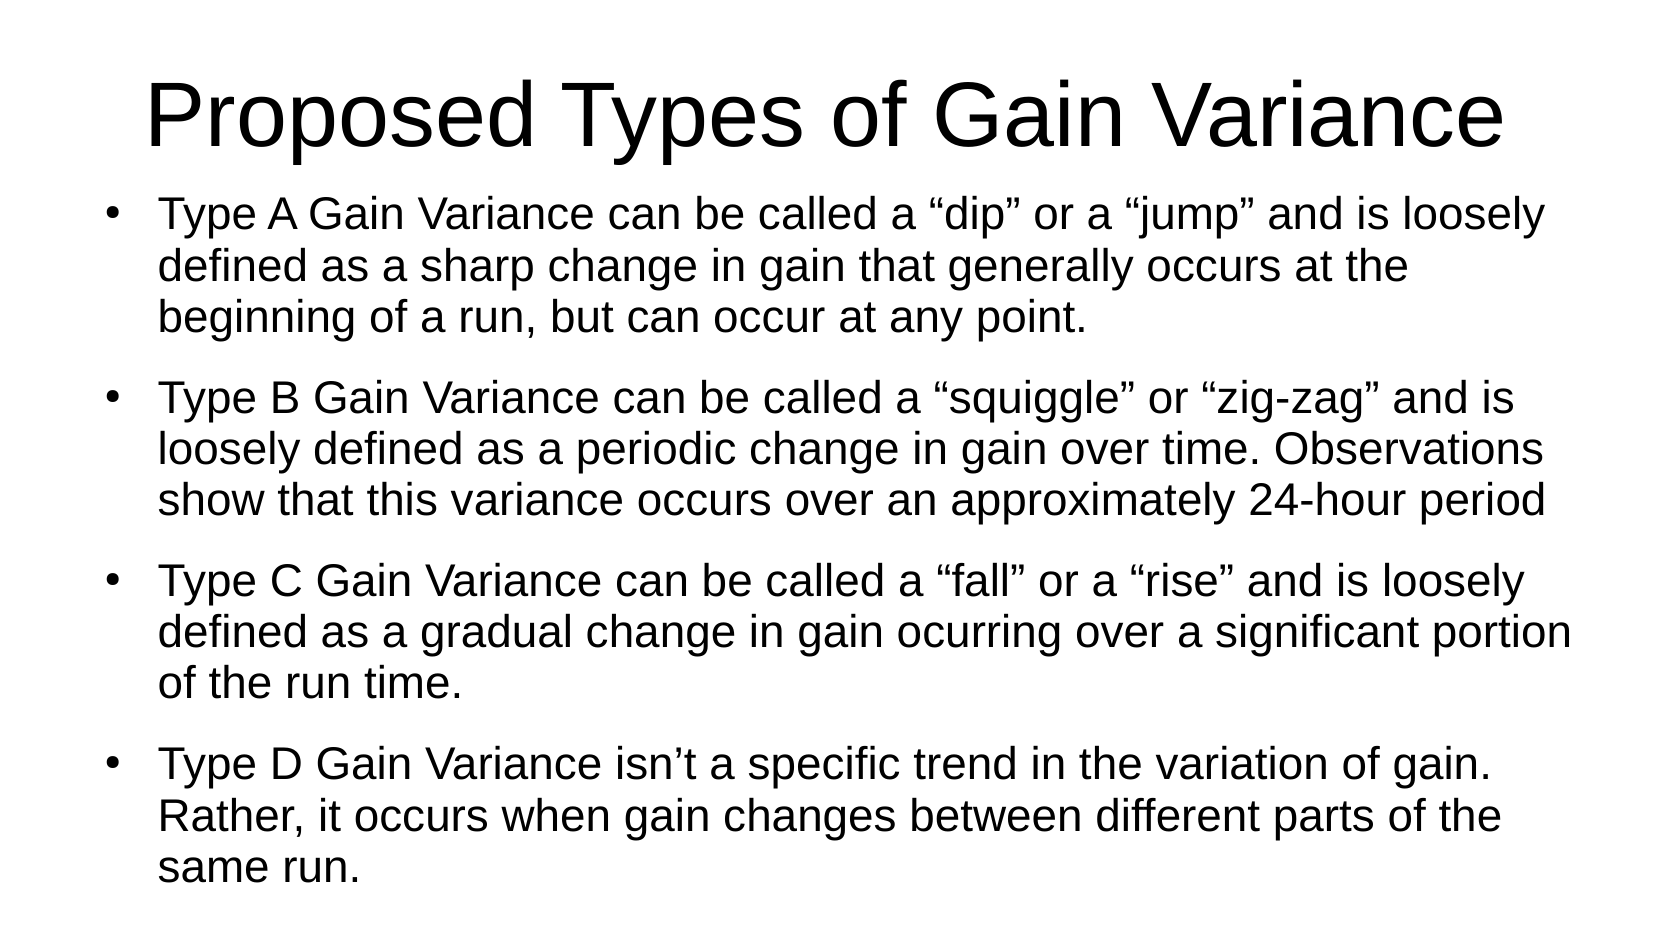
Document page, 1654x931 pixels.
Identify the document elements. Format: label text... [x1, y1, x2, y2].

list Type A Gain Variance can be called a “dip” or a “jump” and is loosely defined as a sharp change in gain that generally occurs at the beginning of a run, but can occur at any point. Type B Gain Variance can be called a “squiggle” or “zig-zag” and is loosely defined as a periodic change in gain over time. Observations show that this variance occurs over an approximately 24-hour period Type C Gain Variance can be called a “fall” or a “rise” and is loosely defined as a gradual change in gain ocurring over a significant portion of the run time. Type D Gain Variance isn’t a specific trend in the variation of gain. Rather, it occurs when gain changes between different parts of the same run. [86, 188, 1575, 901]
title Proposed Types of Gain Variance [82, 37, 1571, 193]
